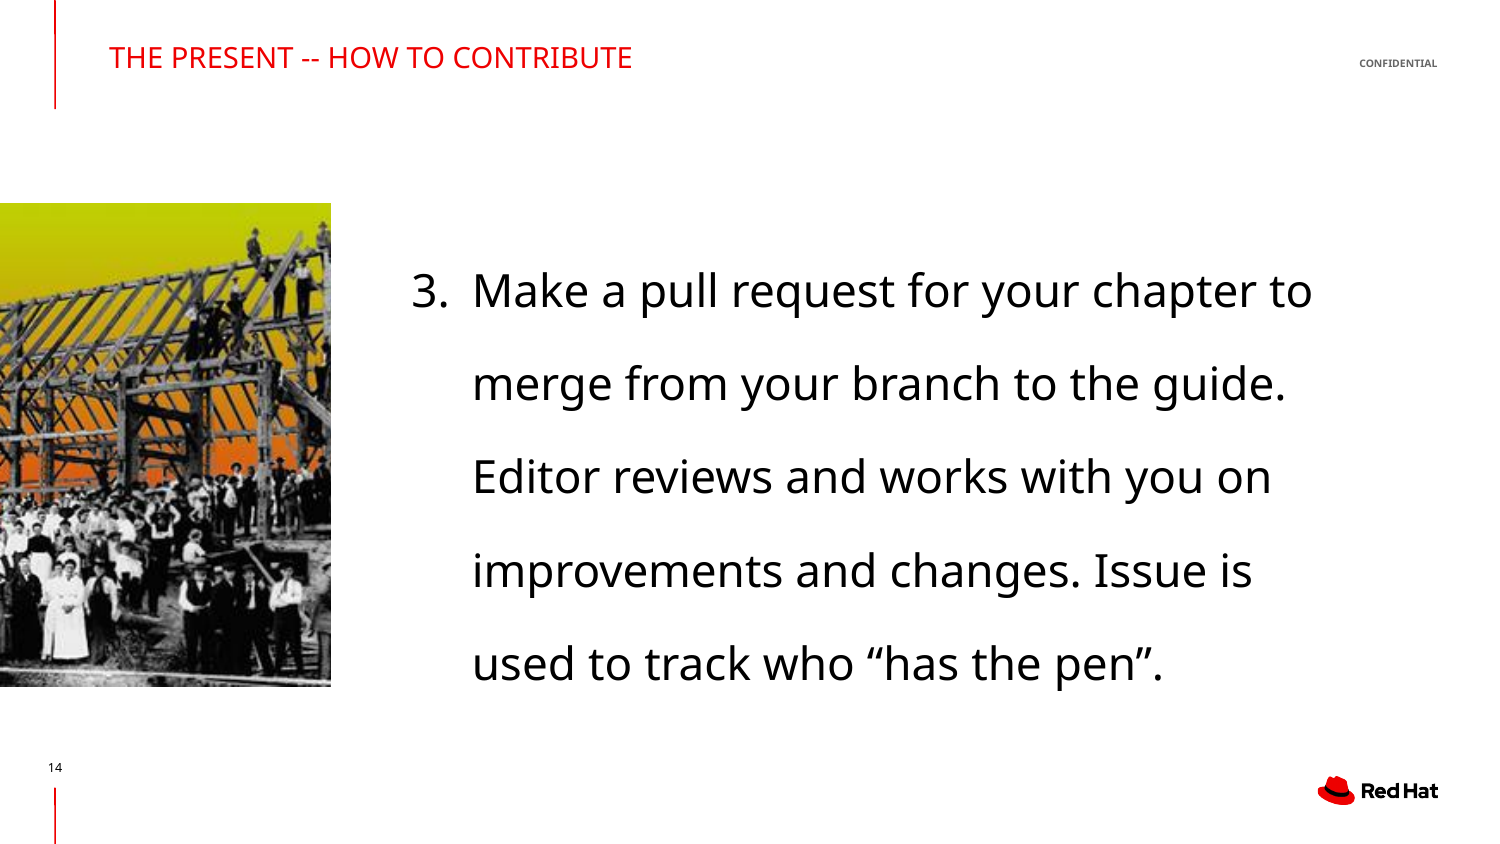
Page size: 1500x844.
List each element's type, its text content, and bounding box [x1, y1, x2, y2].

slide_number <number> [10, 759, 101, 777]
picture [0, 203, 331, 688]
subtitle THE PRESENT -- HOW TO CONTRIBUTE [55, 6, 689, 108]
title Make a pull request for your chapter to merge from your branch to the guide. Editor reviews and works with you on improvements and changes. Issue is used to track who “has the pen”. [396, 203, 1328, 688]
picture [1317, 776, 1438, 805]
